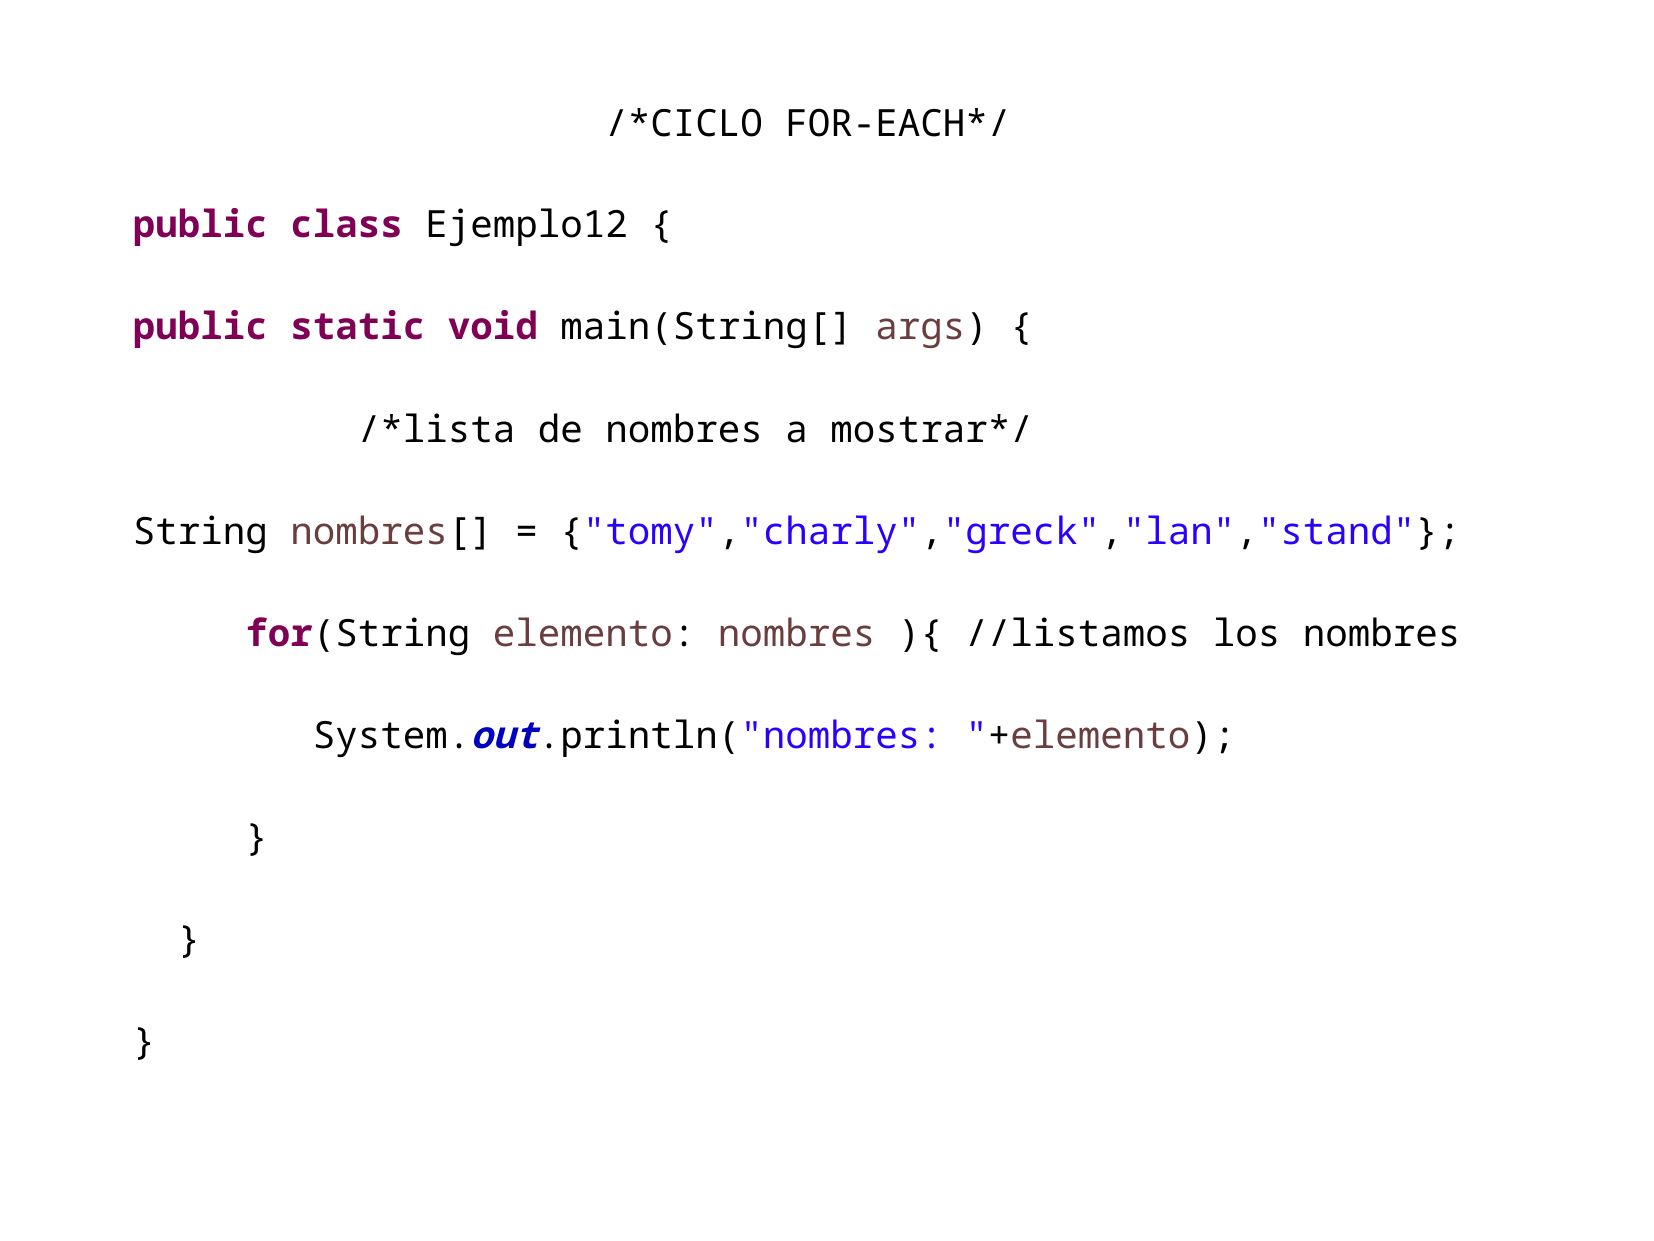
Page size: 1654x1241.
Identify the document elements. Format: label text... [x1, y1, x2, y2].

text_box /*CICLO FOR-EACH*/ public class Ejemplo12 { public static void main(String[] args) { /*lista de nombres a mostrar*/ String nombres[] = {"tomy","charly","greck","lan","stand"}; for(String elemento: nombres ){ //listamos los nombres System.out.println("nombres: "+elemento); } } } [118, 88, 1477, 1093]
